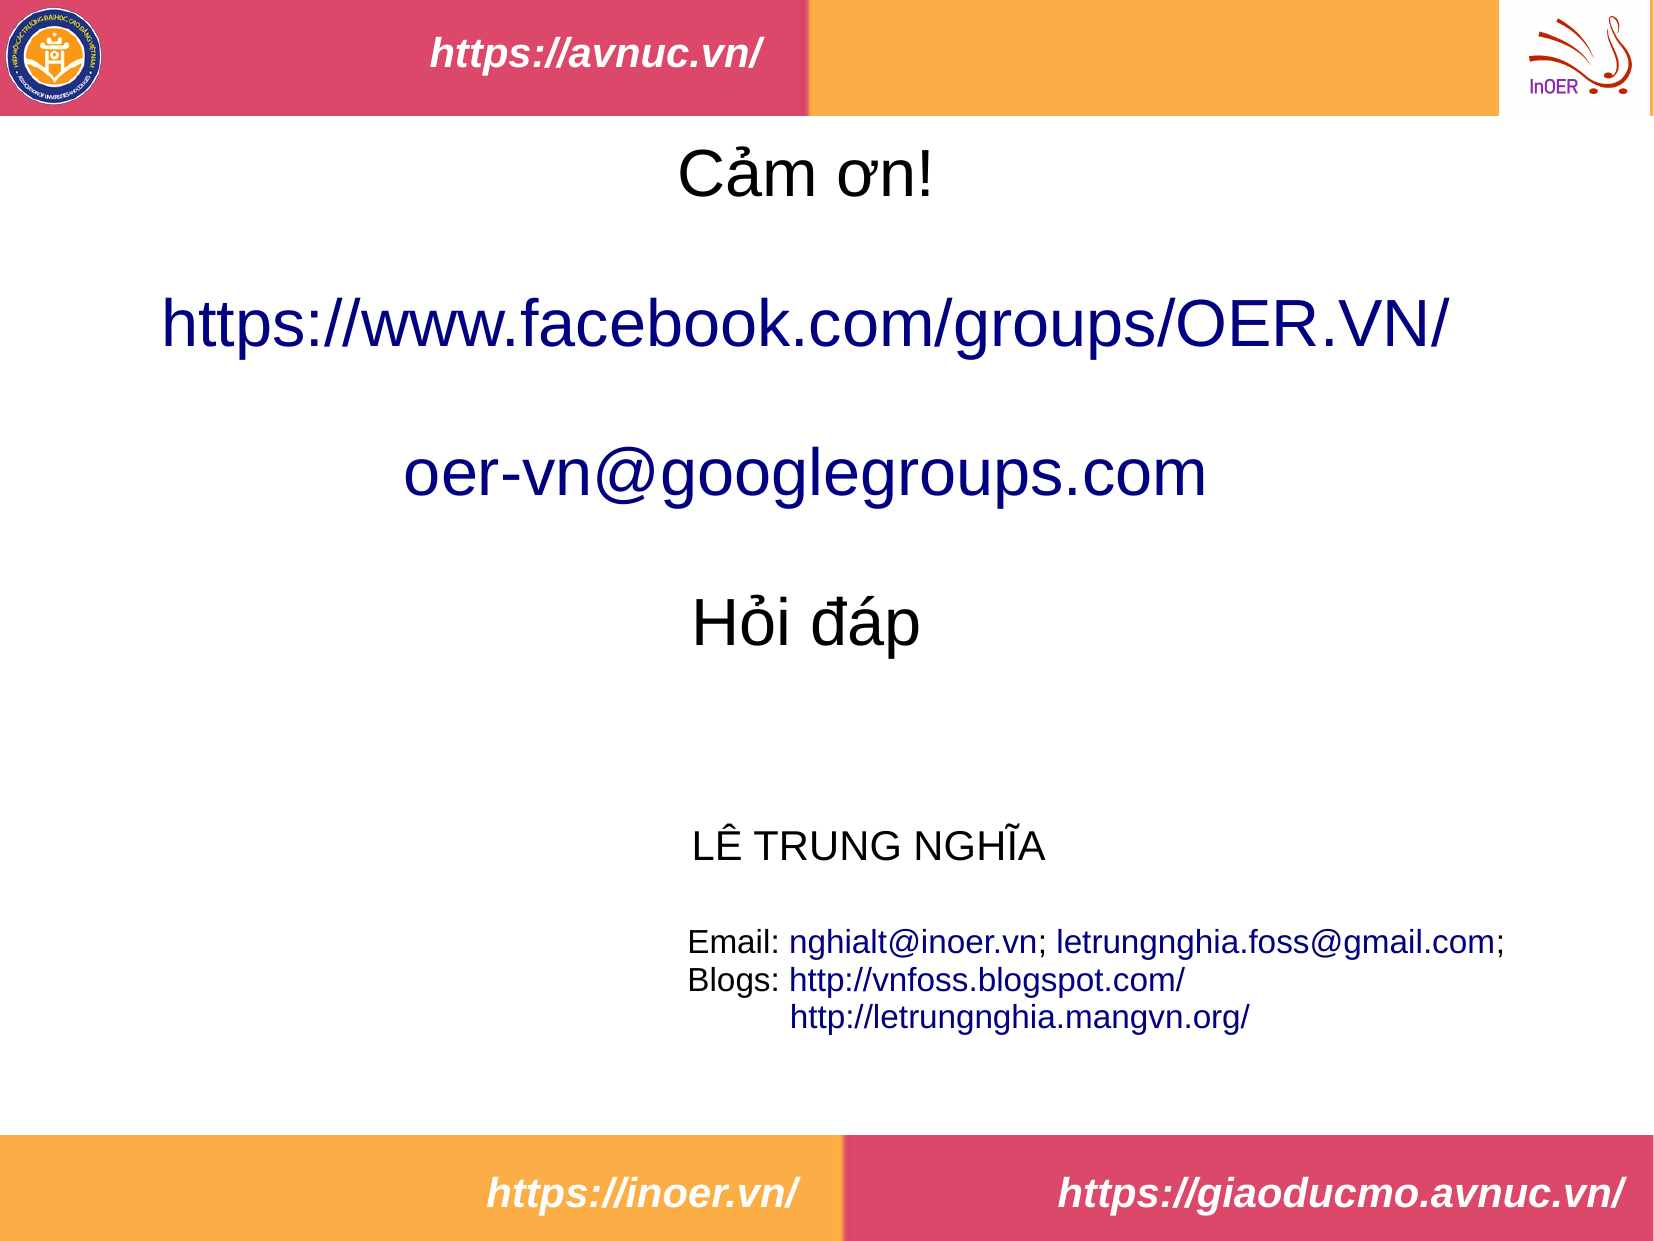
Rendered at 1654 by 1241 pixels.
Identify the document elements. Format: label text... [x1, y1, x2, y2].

text_box https://avnuc.vn/ [138, 22, 777, 85]
picture [0, 0, 1654, 116]
text_box https://inoer.vn/ [185, 1162, 824, 1224]
picture [0, 1135, 1654, 1241]
text_box LÊ TRUNG NGHĨA Email: nghialt@inoer.vn; letrungnghia.foss@gmail.com; Blogs: http://vnfoss.blogspot.com/ http://letrungnghia.mangvn.org/ [87, 602, 1576, 1135]
text_box https://giaoducmo.avnuc.vn/ [1000, 1162, 1639, 1224]
text_box Cảm ơn! https://www.facebook.com/groups/OER.VN/ oer-vn@googlegroups.com Hỏi đáp [37, 116, 1576, 742]
